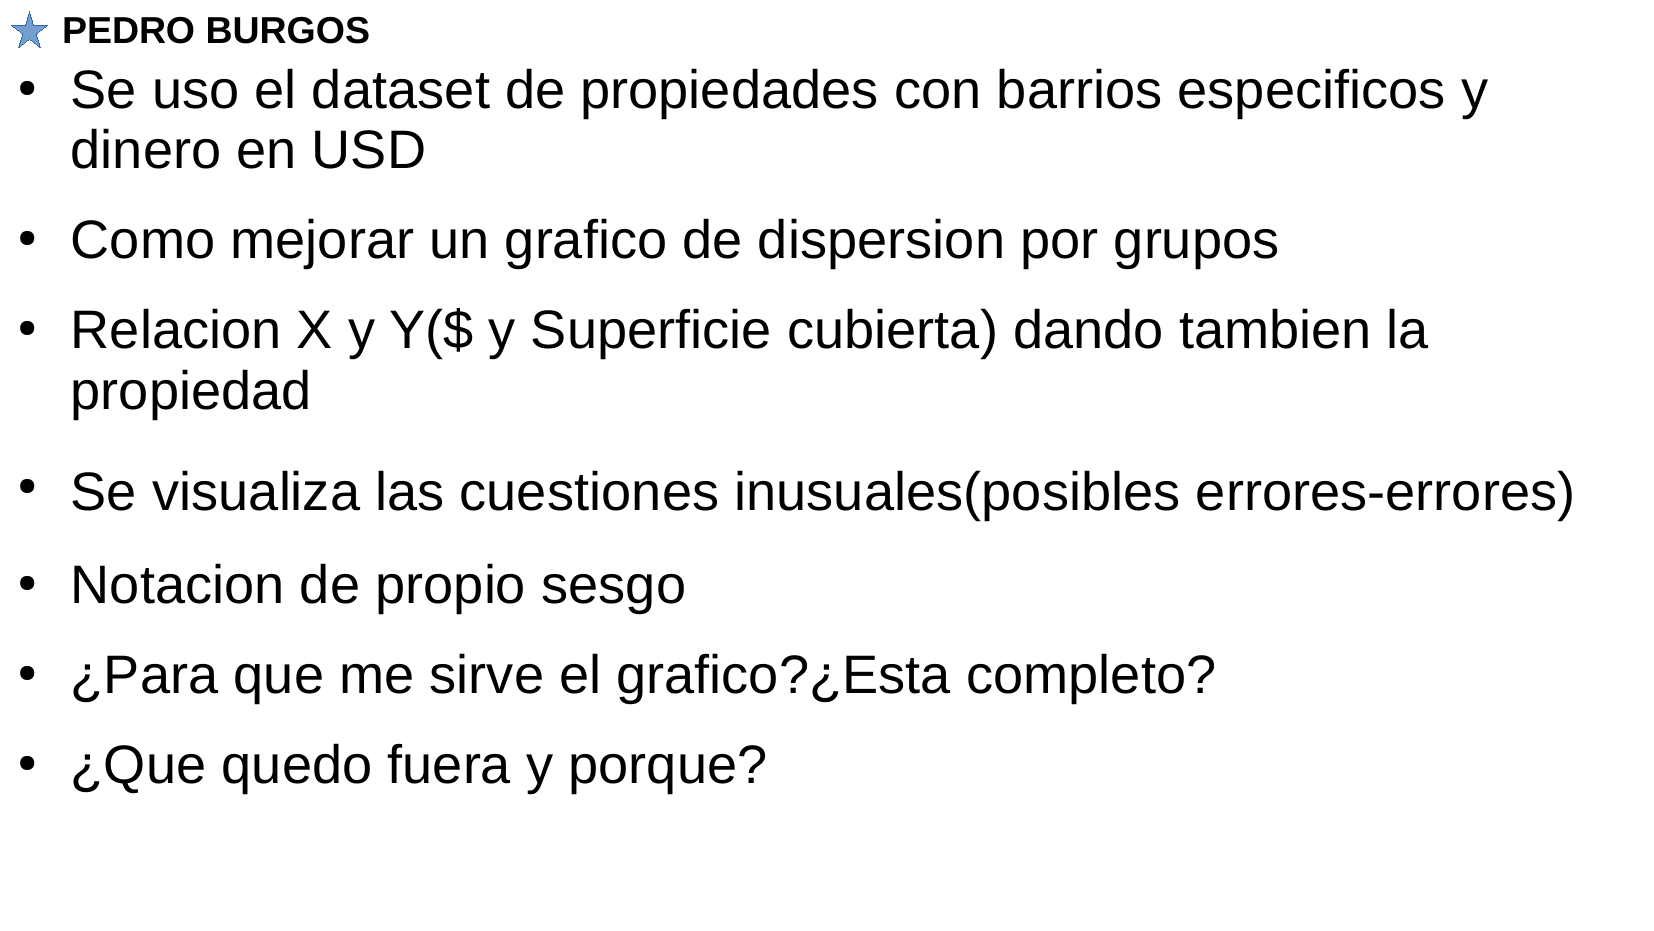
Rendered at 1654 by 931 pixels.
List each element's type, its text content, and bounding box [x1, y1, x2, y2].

text_box PEDRO BURGOS [47, 2, 686, 60]
text_box [11, 11, 47, 48]
list Se uso el dataset de propiedades con barrios especificos y dinero en USD Como mejorar un grafico de dispersion por grupos Relacion X y Y($ y Superficie cubierta) dando tambien la propiedad Se visualiza las cuestiones inusuales(posibles errores-errores) Notacion de propio sesgo ¿Para que me sirve el grafico?¿Esta completo? ¿Que quedo fuera y porque? [0, 59, 1630, 898]
